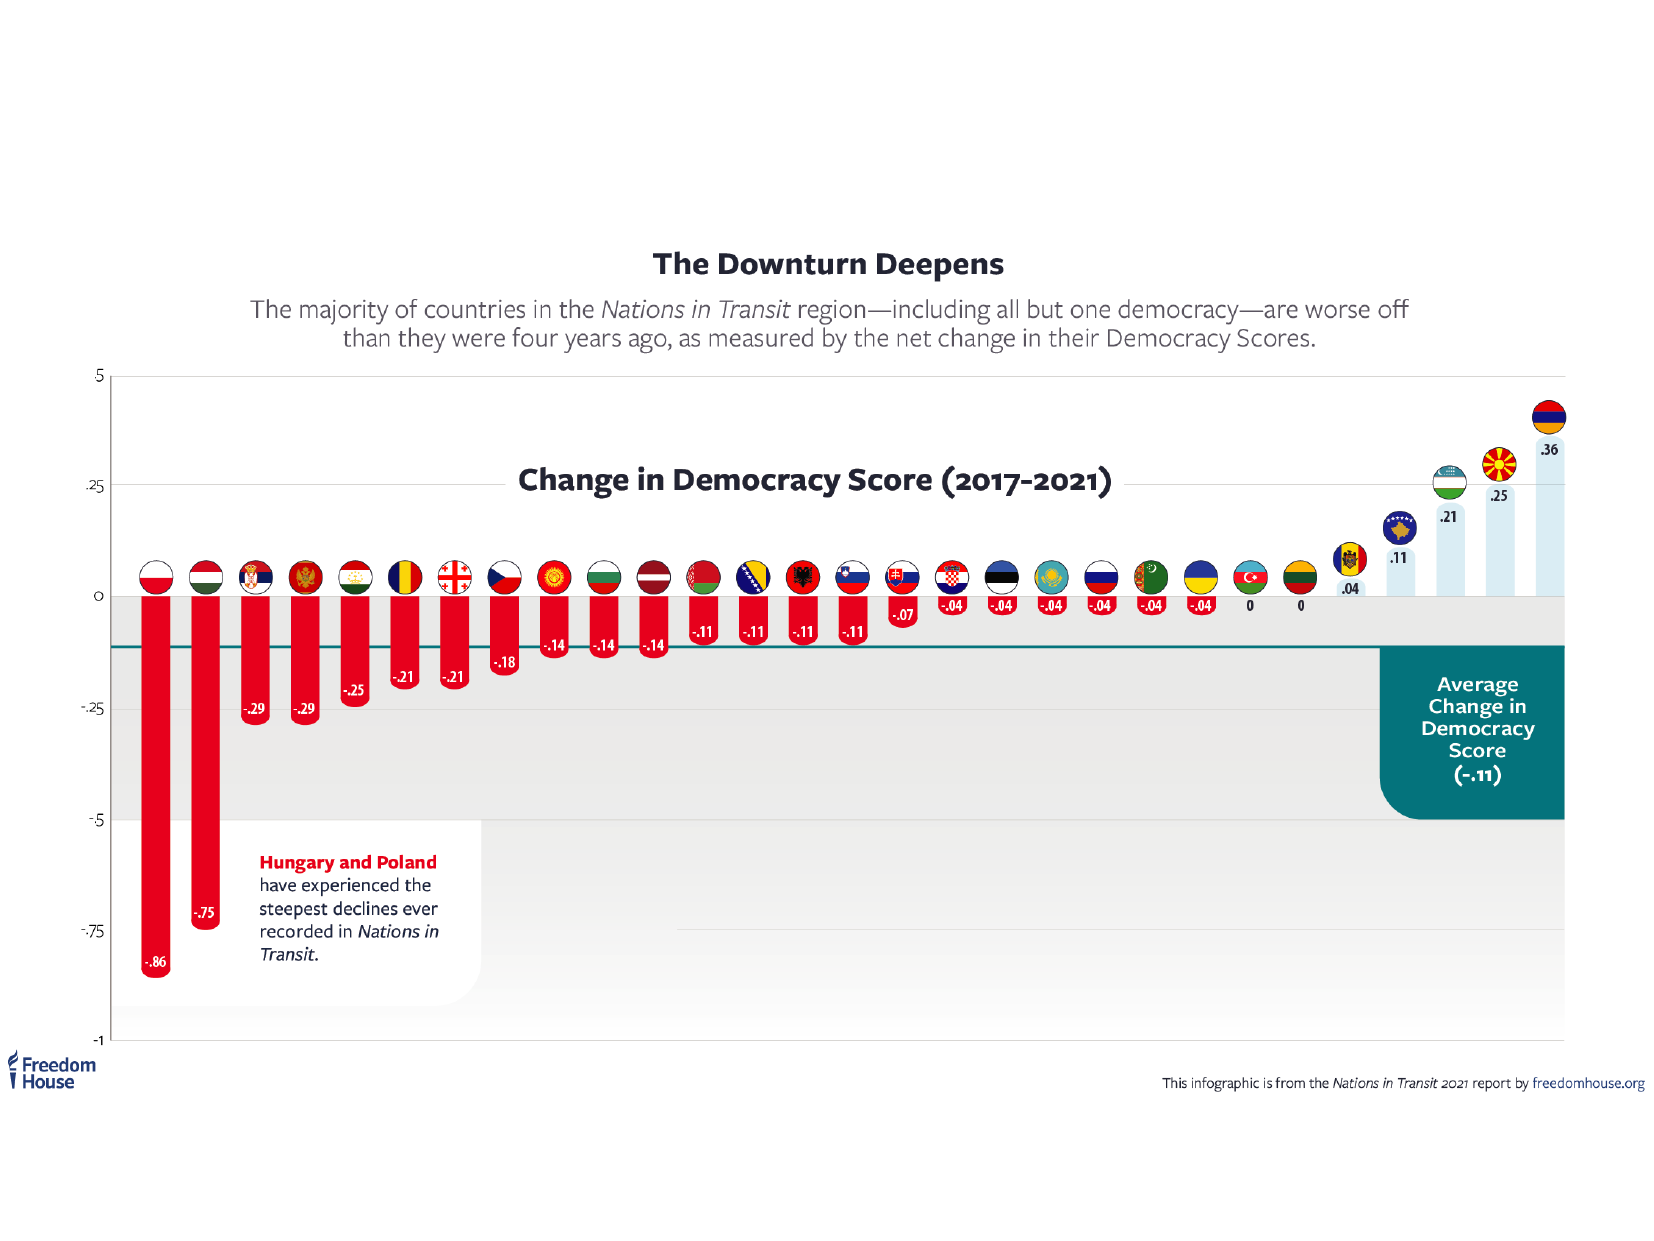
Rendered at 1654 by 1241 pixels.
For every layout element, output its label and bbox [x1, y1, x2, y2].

picture [1, 207, 1654, 1097]
